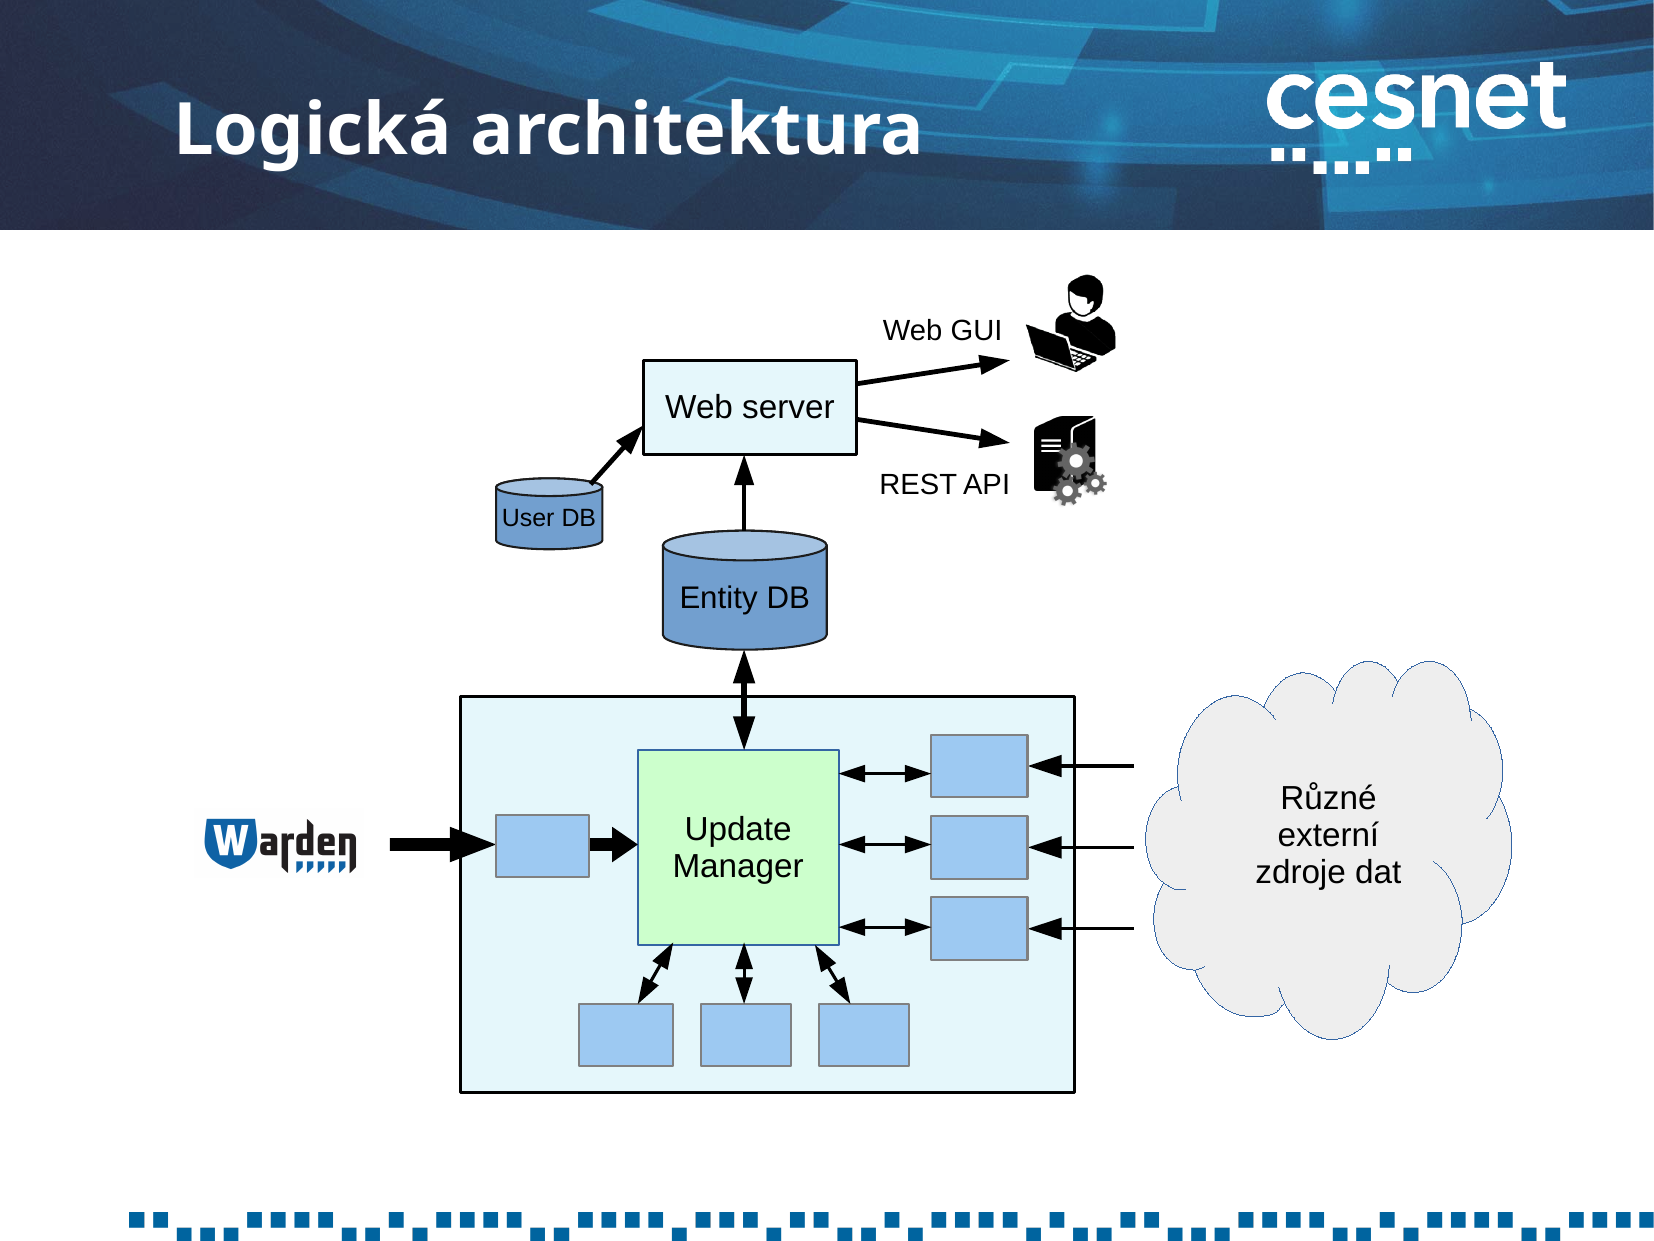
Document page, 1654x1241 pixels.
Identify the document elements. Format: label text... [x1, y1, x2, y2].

text_box [389, 696, 1075, 1093]
text_box [1145, 790, 1461, 1040]
text_box REST API [862, 460, 1028, 508]
text_box Update Manager [637, 750, 839, 945]
picture [129, 1212, 1654, 1241]
text_box Web GUI [868, 306, 1018, 355]
picture [1021, 271, 1120, 375]
title Logická architektura [173, 15, 1638, 223]
text_box Web server [643, 360, 857, 455]
text_box [1177, 661, 1512, 910]
text_box Různé externí zdroje dat [1169, 771, 1488, 939]
picture [194, 808, 364, 878]
text_box User DB [496, 488, 603, 550]
picture [1027, 416, 1111, 511]
text_box Entity DB [662, 546, 827, 650]
